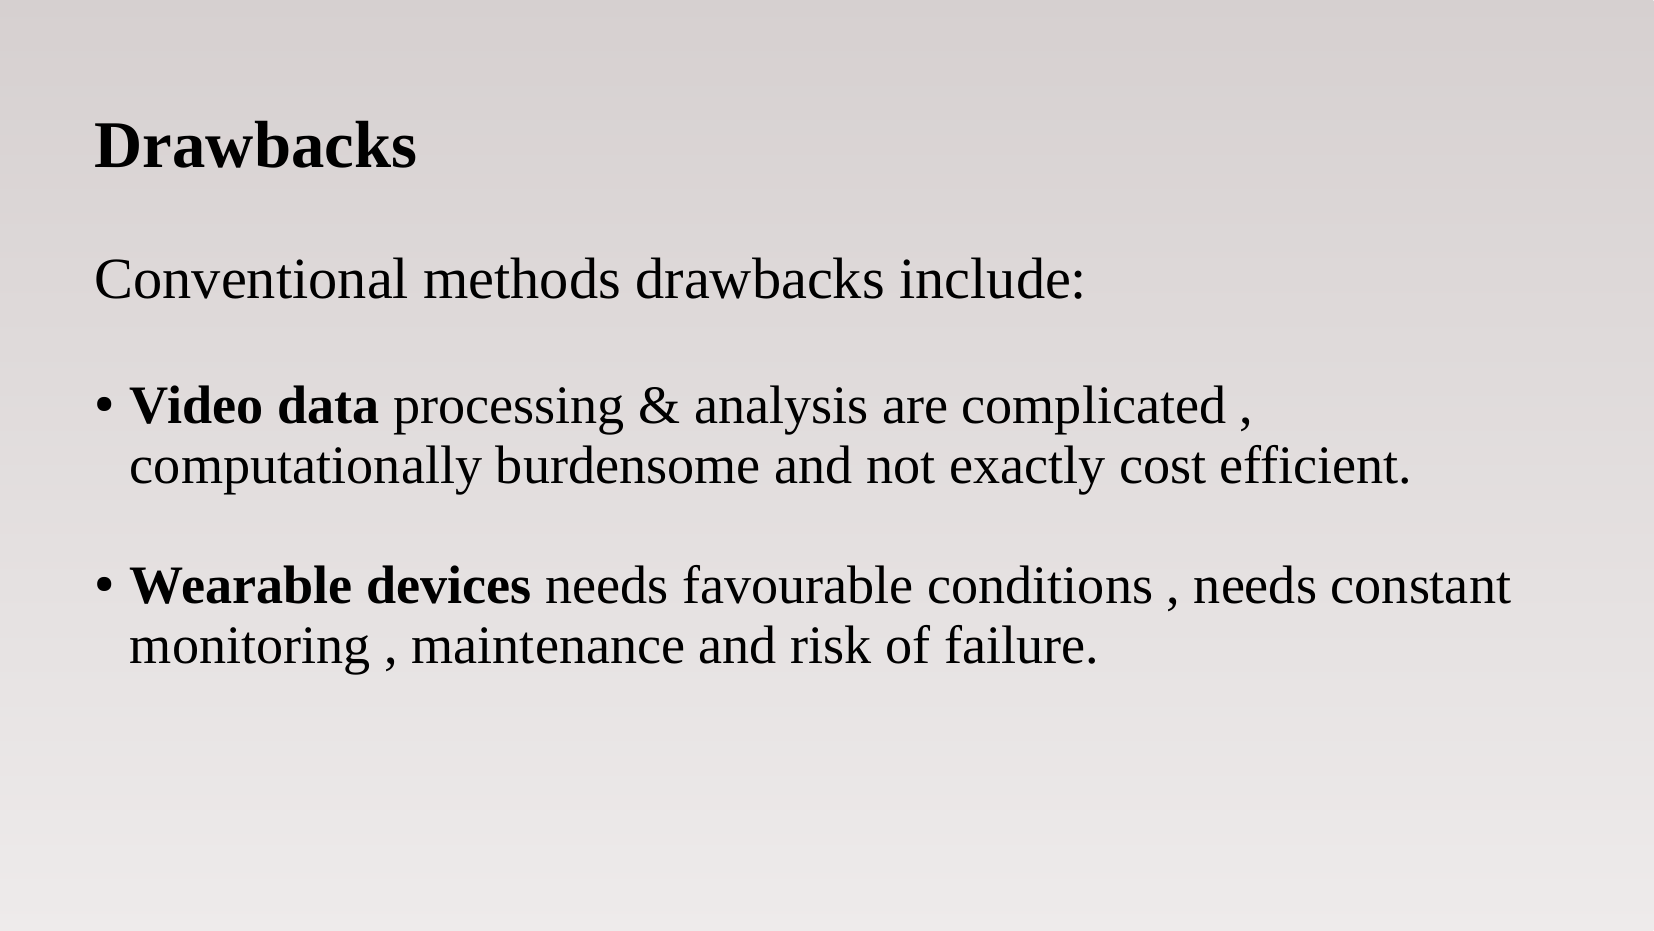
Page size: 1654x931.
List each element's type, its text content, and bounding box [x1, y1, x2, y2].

subtitle Drawbacks Conventional methods drawbacks include: Video data processing & analysis are complicated , computationally burdensome and not exactly cost efficient. Wearable devices needs favourable conditions , needs constant monitoring , maintenance and risk of failure. [94, 82, 1583, 762]
